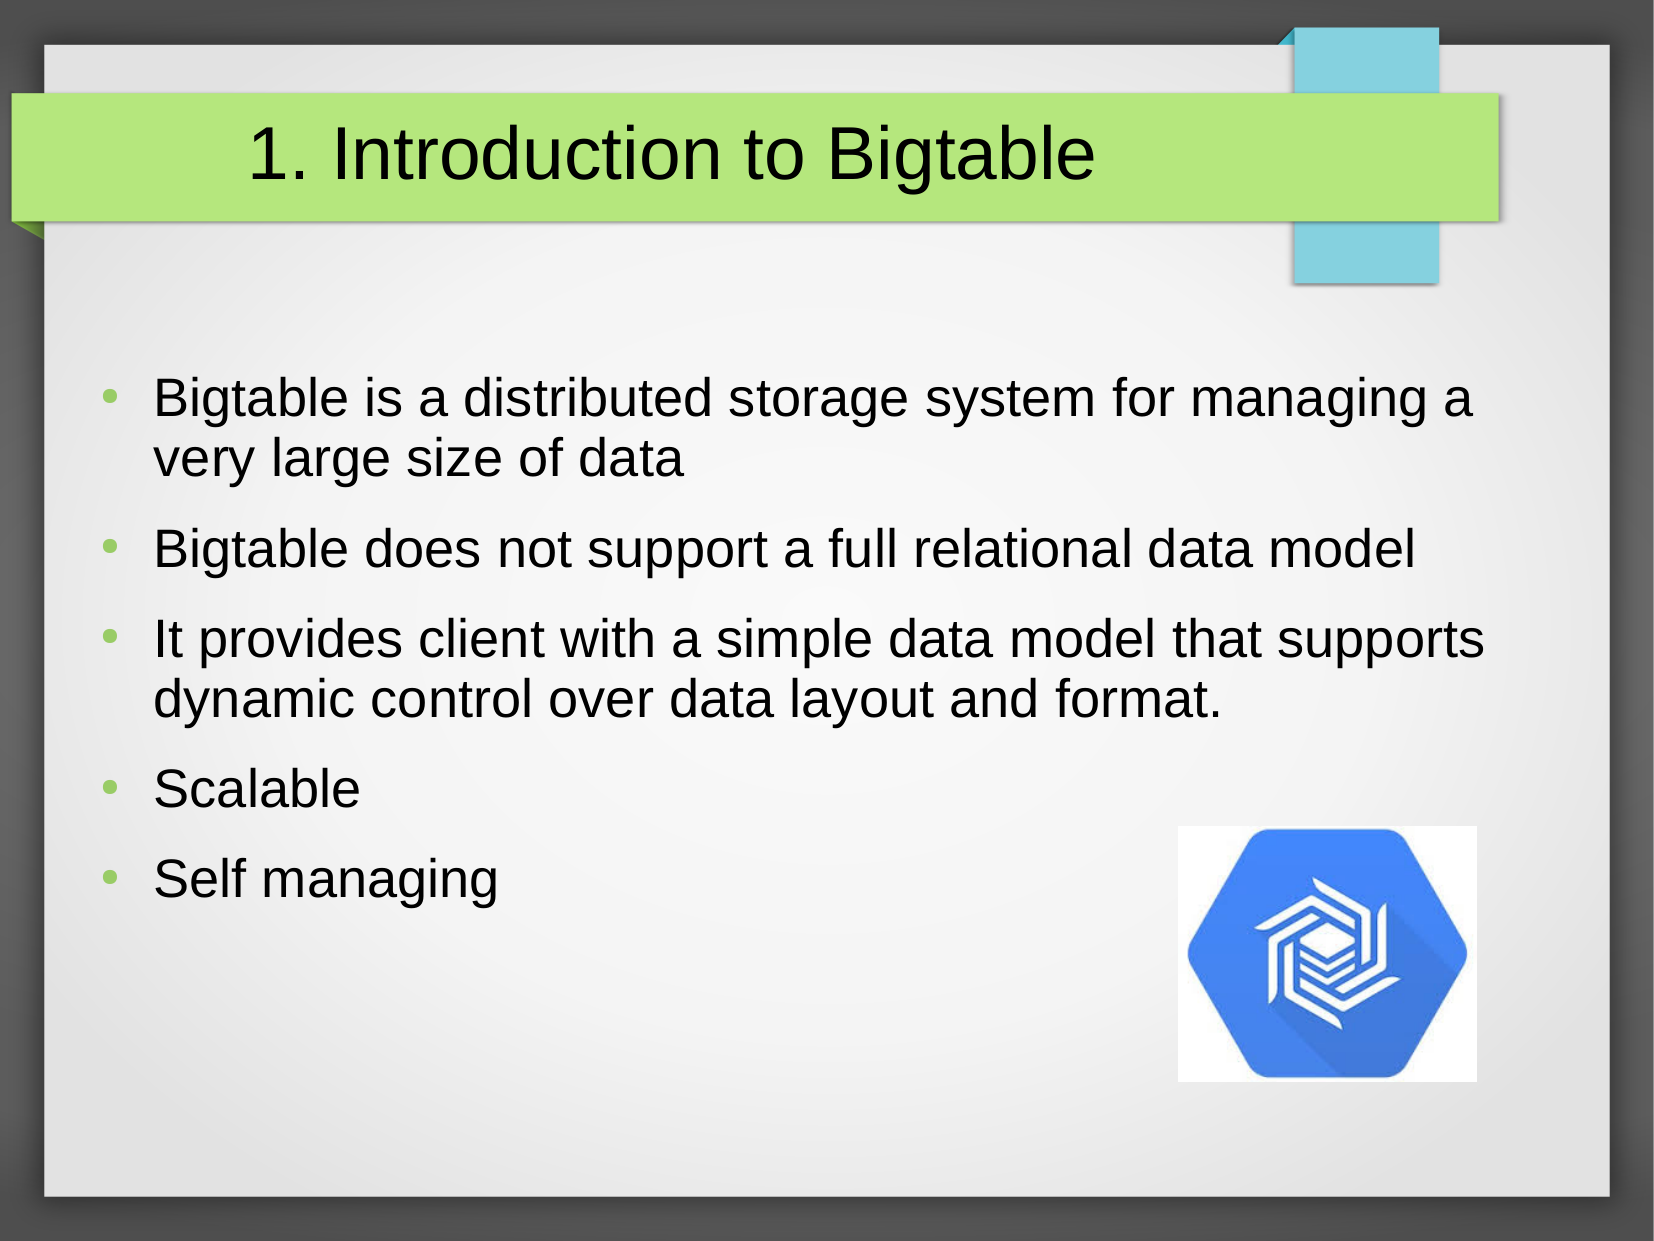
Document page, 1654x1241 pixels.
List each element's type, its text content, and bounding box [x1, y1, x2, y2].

title 1. Introduction to Bigtable [82, 94, 1264, 213]
list Bigtable is a distributed storage system for managing a very large size of data Bigtable does not support a full relational data model It provides client with a simple data model that supports dynamic control over data layout and format. Scalable Self managing [82, 367, 1571, 1087]
picture [0, 0, 1654, 1241]
